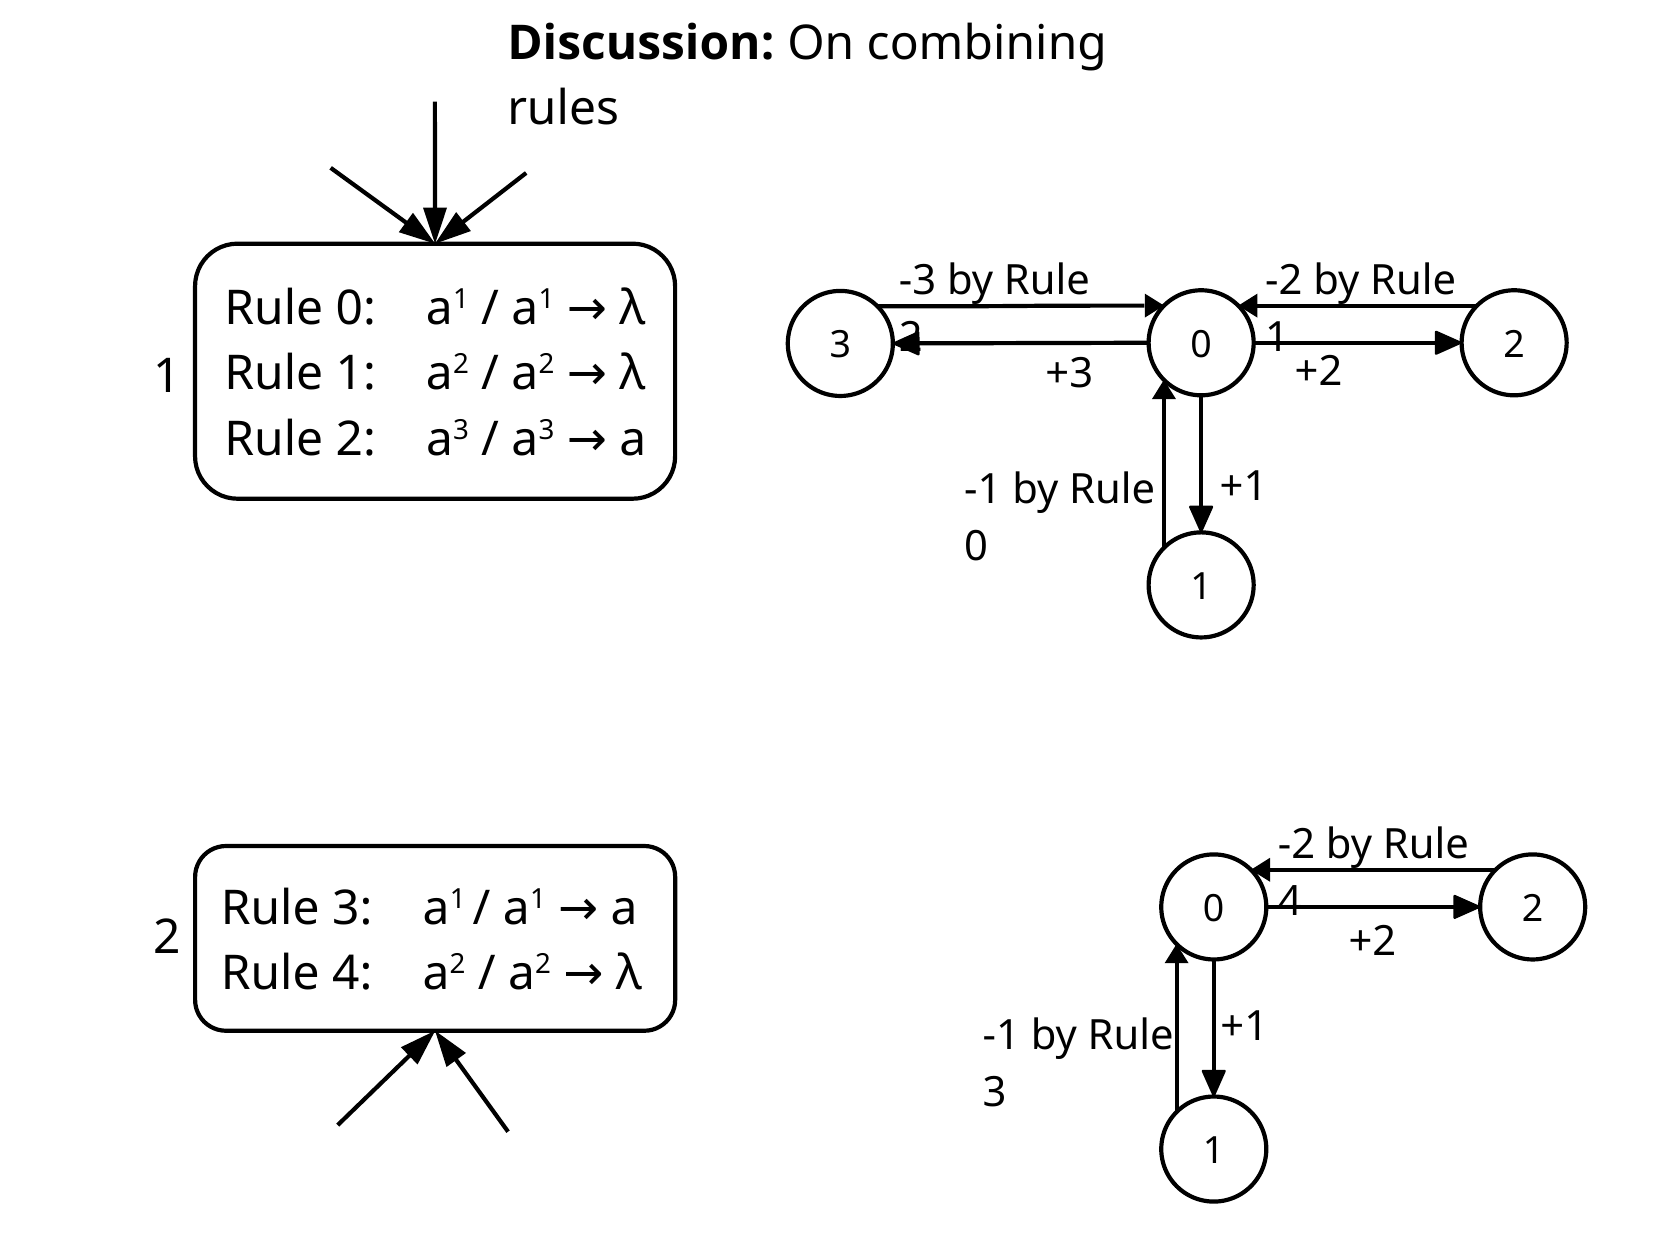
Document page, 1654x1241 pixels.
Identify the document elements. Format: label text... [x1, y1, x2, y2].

text_box Rule 0: a1 / a1 → λ Rule 1: a2 / a2 → λ Rule 2: a3 / a3 → a [195, 243, 676, 499]
text_box +2 [1279, 333, 1359, 404]
text_box 0 [1148, 290, 1254, 396]
text_box 2 [1461, 290, 1567, 396]
text_box +2 [1333, 903, 1413, 974]
text_box -1 by Rule 3 [968, 997, 1194, 1068]
text_box 1 [138, 333, 203, 412]
text_box +1 [1205, 988, 1285, 1059]
text_box 3 [787, 290, 893, 396]
text_box -1 by Rule 0 [949, 451, 1175, 522]
text_box -3 by Rule 2 [884, 242, 1110, 313]
text_box 1 [1148, 532, 1254, 638]
text_box -2 by Rule 4 [1263, 806, 1489, 877]
text_box -2 by Rule 1 [1250, 242, 1476, 313]
text_box Discussion: On combining rules [492, 0, 1171, 142]
text_box +1 [1204, 448, 1284, 518]
text_box Rule 3: a1 / a1 → a Rule 4: a2 / a2 → λ [195, 846, 676, 1031]
text_box 2 [1480, 854, 1586, 960]
text_box 2 [138, 894, 203, 973]
text_box +3 [1030, 335, 1110, 406]
text_box 1 [1161, 1096, 1267, 1202]
text_box 0 [1161, 854, 1267, 960]
